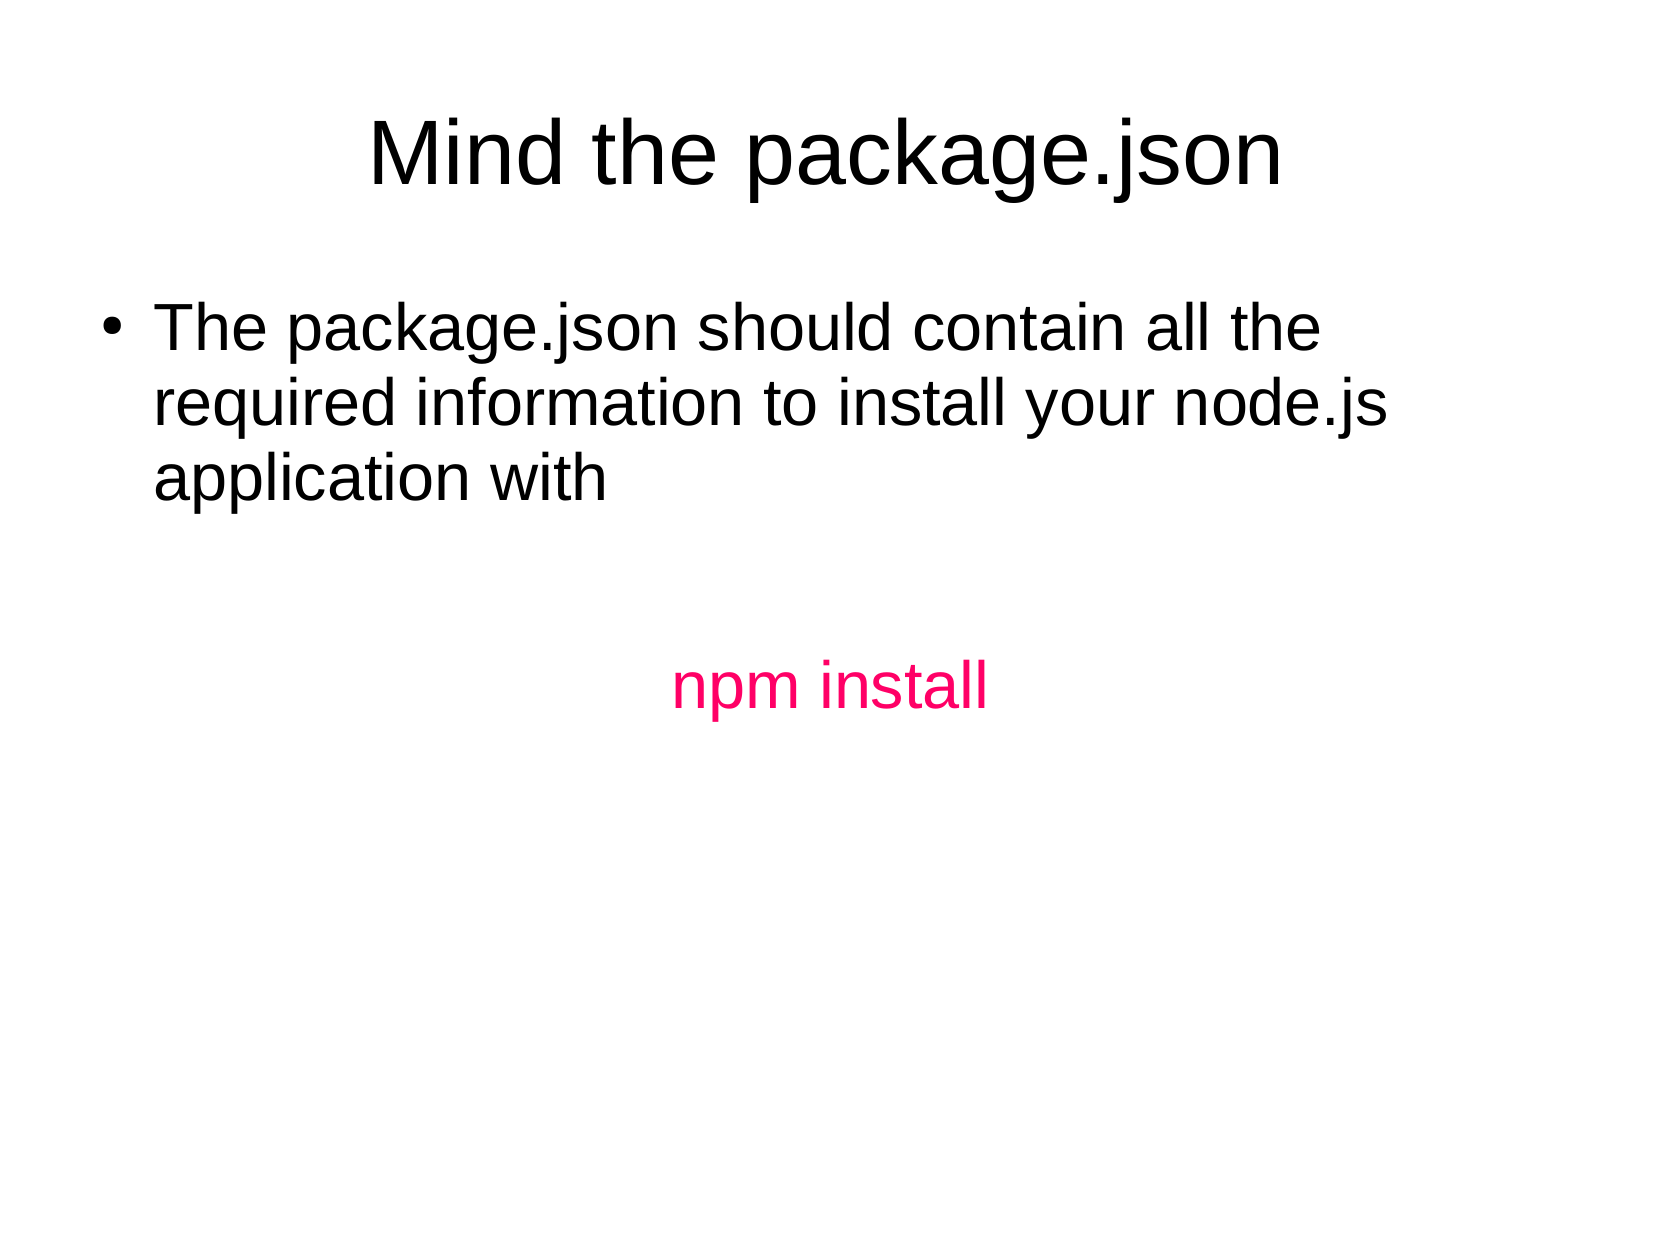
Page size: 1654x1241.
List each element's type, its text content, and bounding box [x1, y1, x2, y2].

title Mind the package.json [82, 49, 1571, 257]
list The package.json should contain all the required information to install your node.js application with npm install [82, 290, 1571, 1010]
